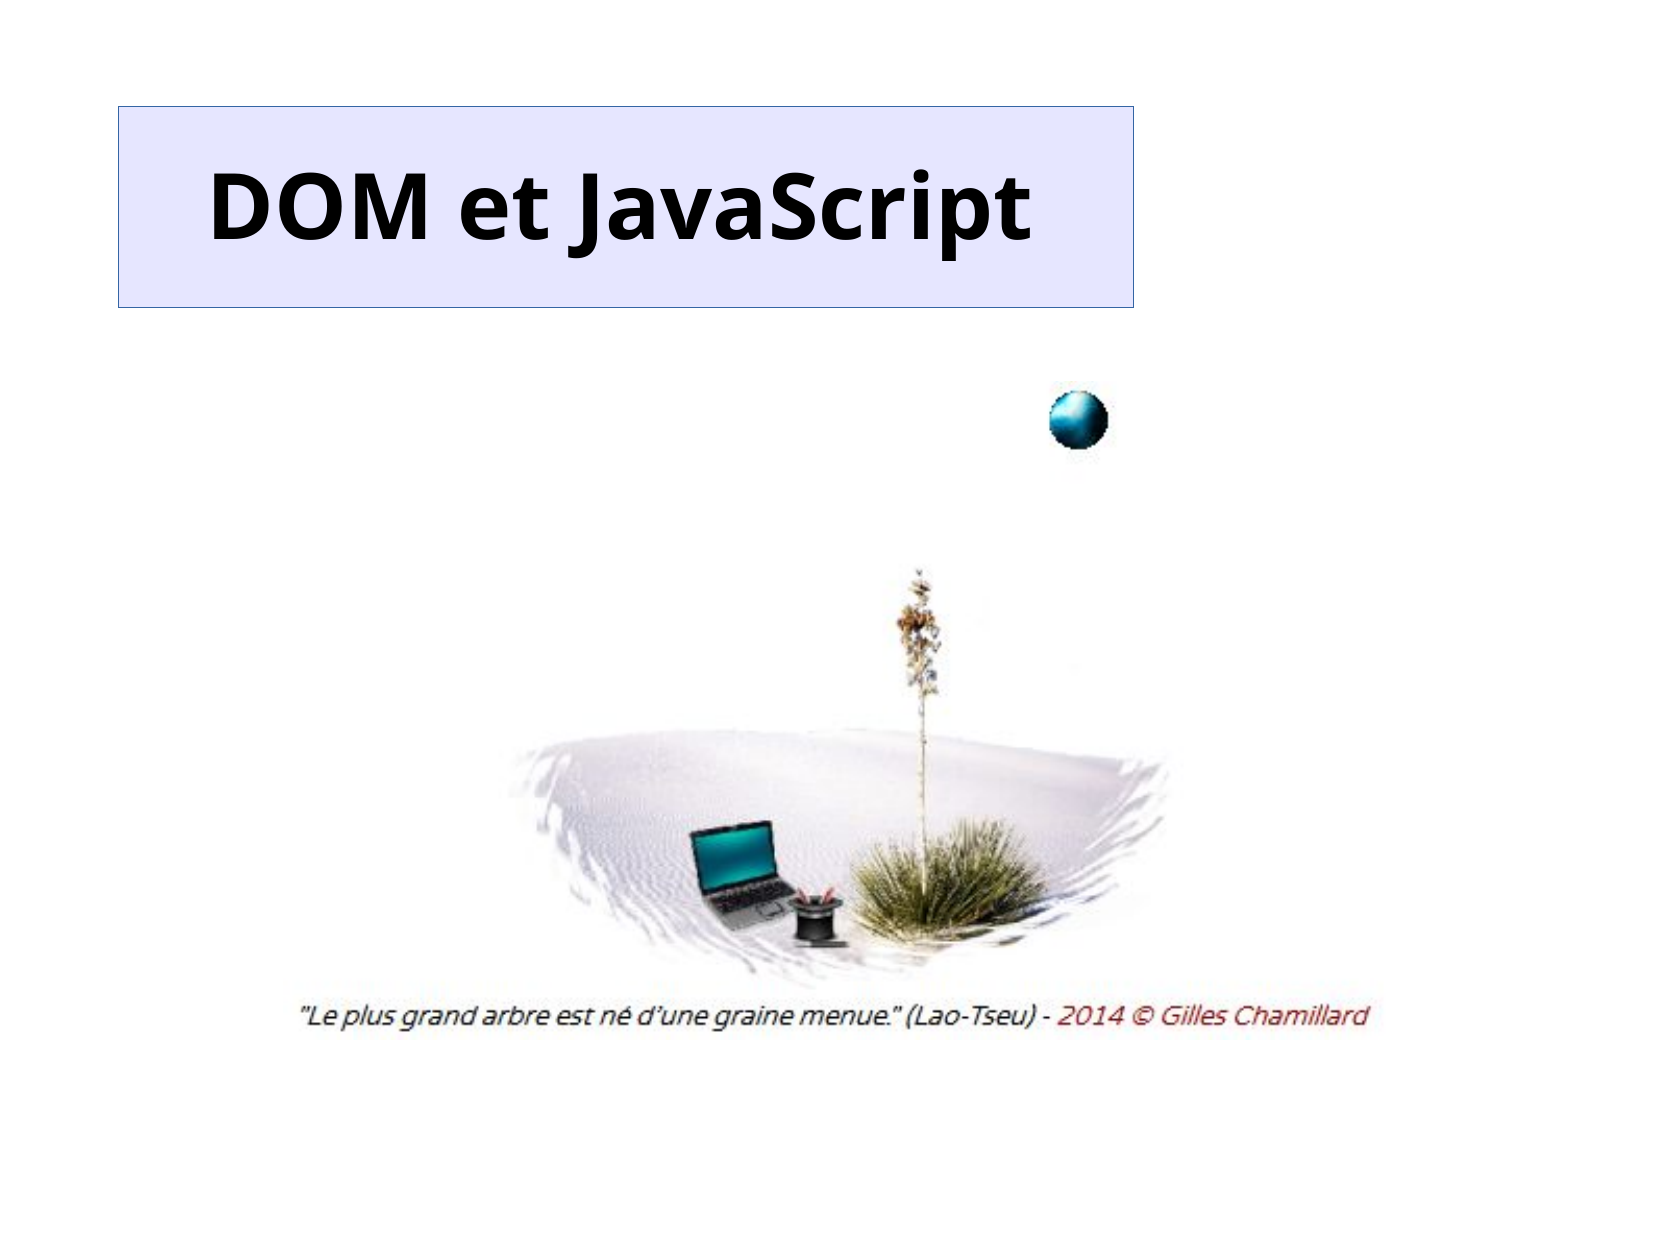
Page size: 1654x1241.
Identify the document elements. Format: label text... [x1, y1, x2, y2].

picture [283, 381, 1392, 1040]
title DOM et JavaScript [129, 65, 1111, 343]
text_box [118, 106, 129, 308]
text_box [1111, 106, 1134, 308]
